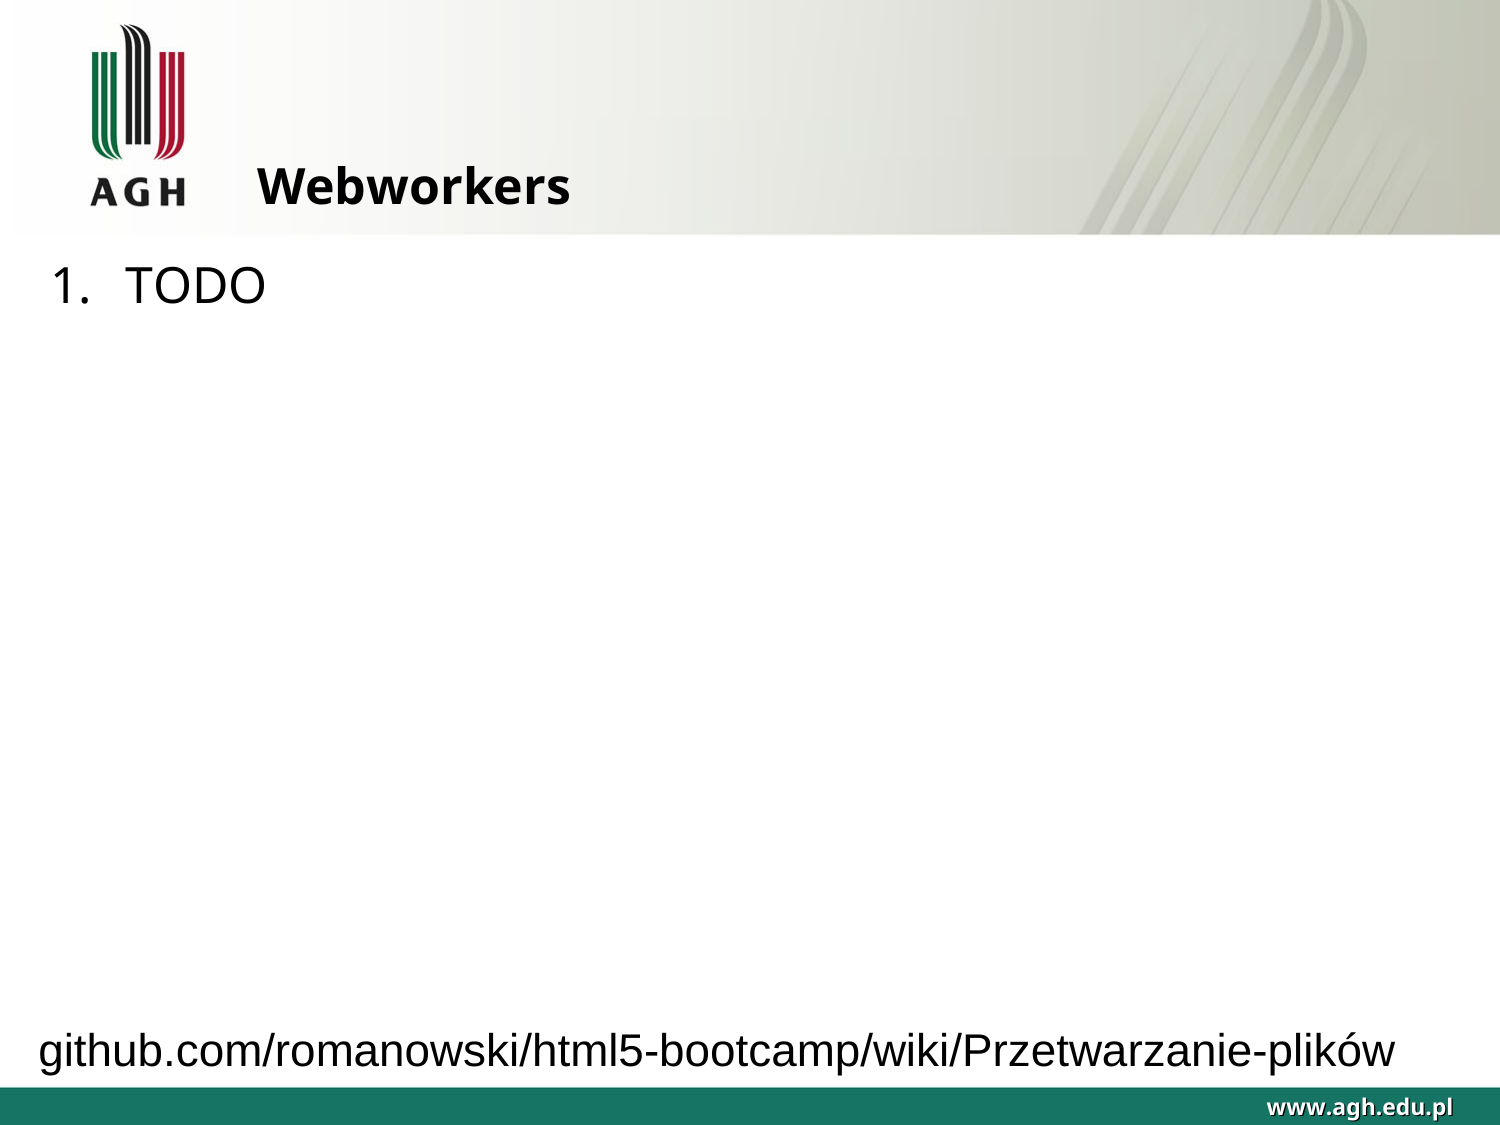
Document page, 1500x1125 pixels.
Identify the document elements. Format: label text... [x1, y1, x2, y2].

text_box github.com/romanowski/html5-bootcamp/wiki/Przetwarzanie-plików [23, 1013, 1441, 1084]
text_box www.agh.edu.pl [1251, 1084, 1500, 1125]
list TODO [35, 165, 1402, 904]
picture [0, 0, 1500, 1125]
title Webworkers [242, 137, 1436, 233]
